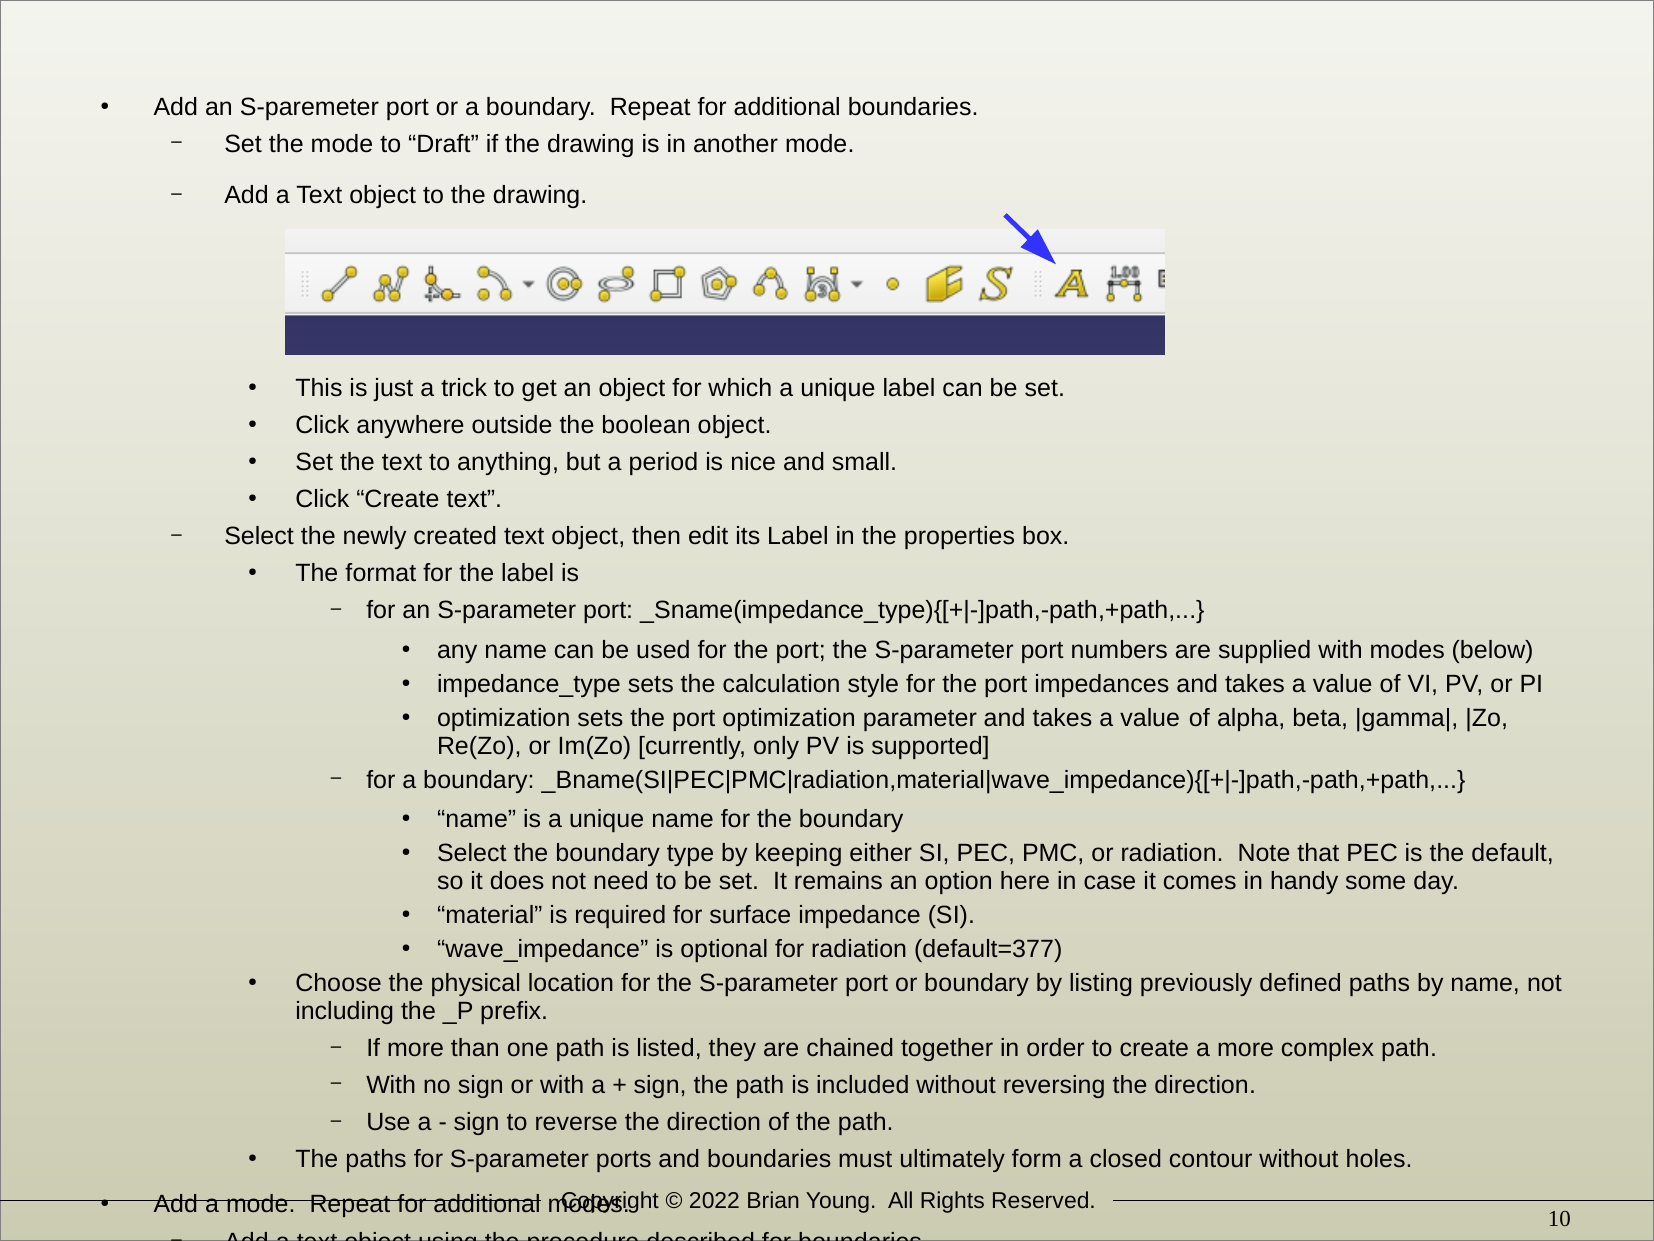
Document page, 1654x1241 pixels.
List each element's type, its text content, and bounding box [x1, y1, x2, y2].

list Add an S-paremeter port or a boundary. Repeat for additional boundaries. Set the mode to “Draft” if the drawing is in another mode. Add a Text object to the drawing. This is just a trick to get an object for which a unique label can be set. Click anywhere outside the boolean object. Set the text to anything, but a period is nice and small. Click “Create text”. Select the newly created text object, then edit its Label in the properties box. The format for the label is for an S-parameter port: _Sname(impedance_type){[+|-]path,-path,+path,...} any name can be used for the port; the S-parameter port numbers are supplied with modes (below) impedance_type sets the calculation style for the port impedances and takes a value of VI, PV, or PI optimization sets the port optimization parameter and takes a value of alpha, beta, |gamma|, |Zo, Re(Zo), or Im(Zo) [currently, only PV is supported] for a boundary: _Bname(SI|PEC|PMC|radiation,material|wave_impedance){[+|-]path,-path,+path,...} “name” is a unique name for the boundary Select the boundary type by keeping either SI, PEC, PMC, or radiation. Note that PEC is the default, so it does not need to be set. It remains an option here in case it comes in handy some day. “material” is required for surface impedance (SI). “wave_impedance” is optional for radiation (default=377) Choose the physical location for the S-parameter port or boundary by listing previously defined paths by name, not including the _P prefix. If more than one path is listed, they are chained together in order to create a more complex path. With no sign or with a + sign, the path is included without reversing the direction. Use a - sign to reverse the direction of the path. The paths for S-parameter ports and boundaries must ultimately form a closed contour without holes. Add a mode. Repeat for additional modes. Add a text object using the procedure described for boundaries. Select the newly created text object, then edit its label in the properties box. The format for the label is _Mport_name(S-parameter_port_number,voltage|current){[+|-]path,-path,+path,...} or _Lport_number(mode_number,voltage|current){[+|-]path,-path,+path,...}. Use _M if a modal impedance calculation is being done and _L for a lines calculation. “S-parameter_port_number” is an integer indicating the S-parameter port. Across all modes for all ports, the S-parameter ports must be numbered sequentially as 1,2, …, N, where N is the total number of S-parameter ports. “port_name” is text indicating the port defined with an _S* label. Select whether the port is for a voltage or current calculation. Two modes can be defined for each mode number, one for voltage and one for current. Since only one of the two modes defined will be used, both should have the same S-parameter port number. [82, 92, 1571, 1241]
picture [285, 229, 1165, 355]
picture [1025, 229, 1037, 235]
